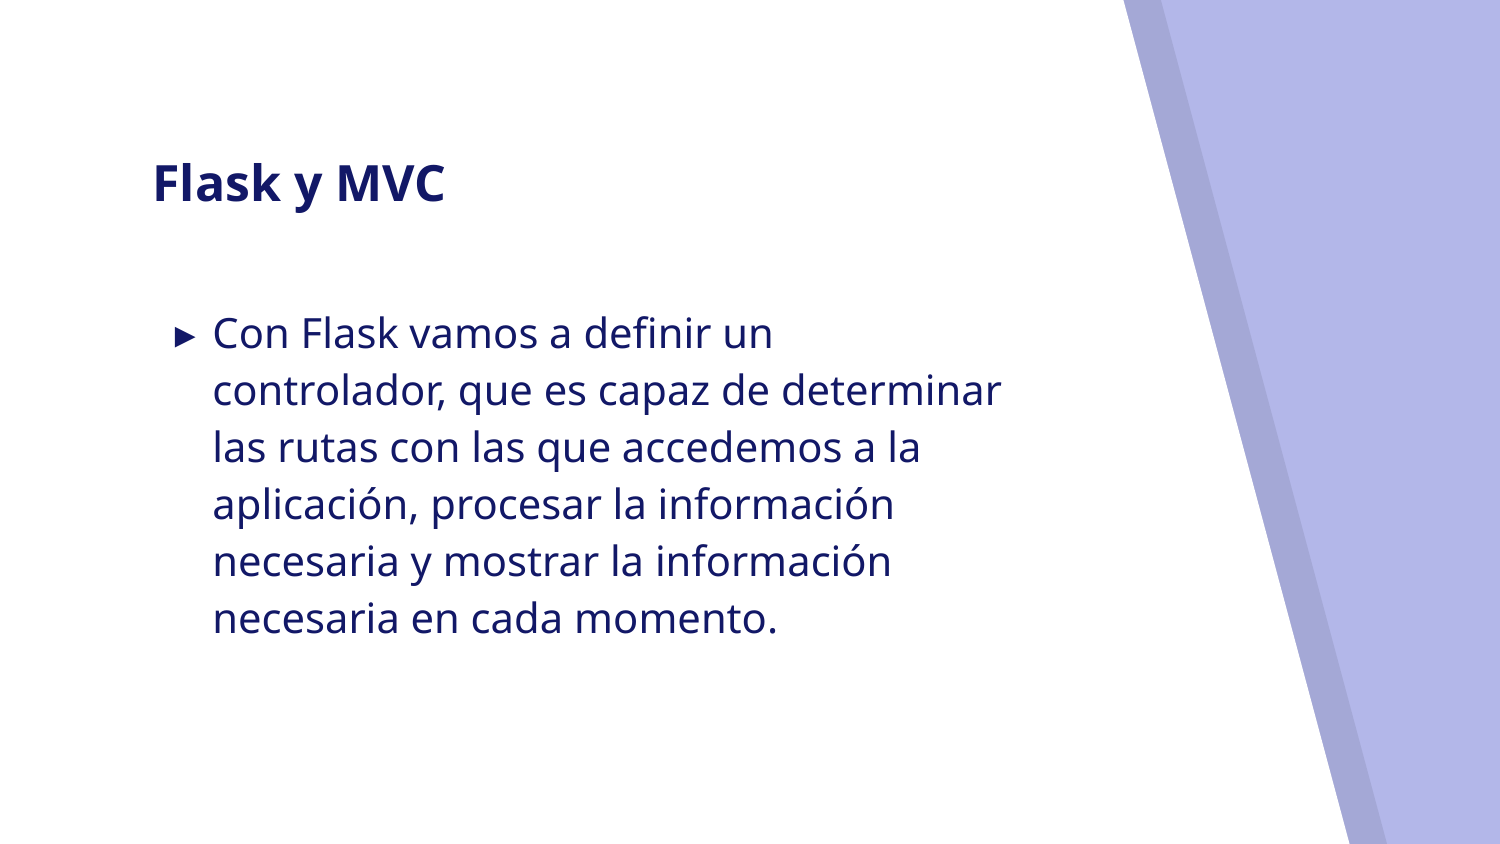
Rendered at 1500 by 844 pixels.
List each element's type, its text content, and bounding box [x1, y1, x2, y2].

title Flask y MVC [137, 146, 1011, 227]
list Con Flask vamos a definir un controlador, que es capaz de determinar las rutas con las que accedemos a la aplicación, procesar la información necesaria y mostrar la información necesaria en cada momento. [137, 246, 1011, 684]
